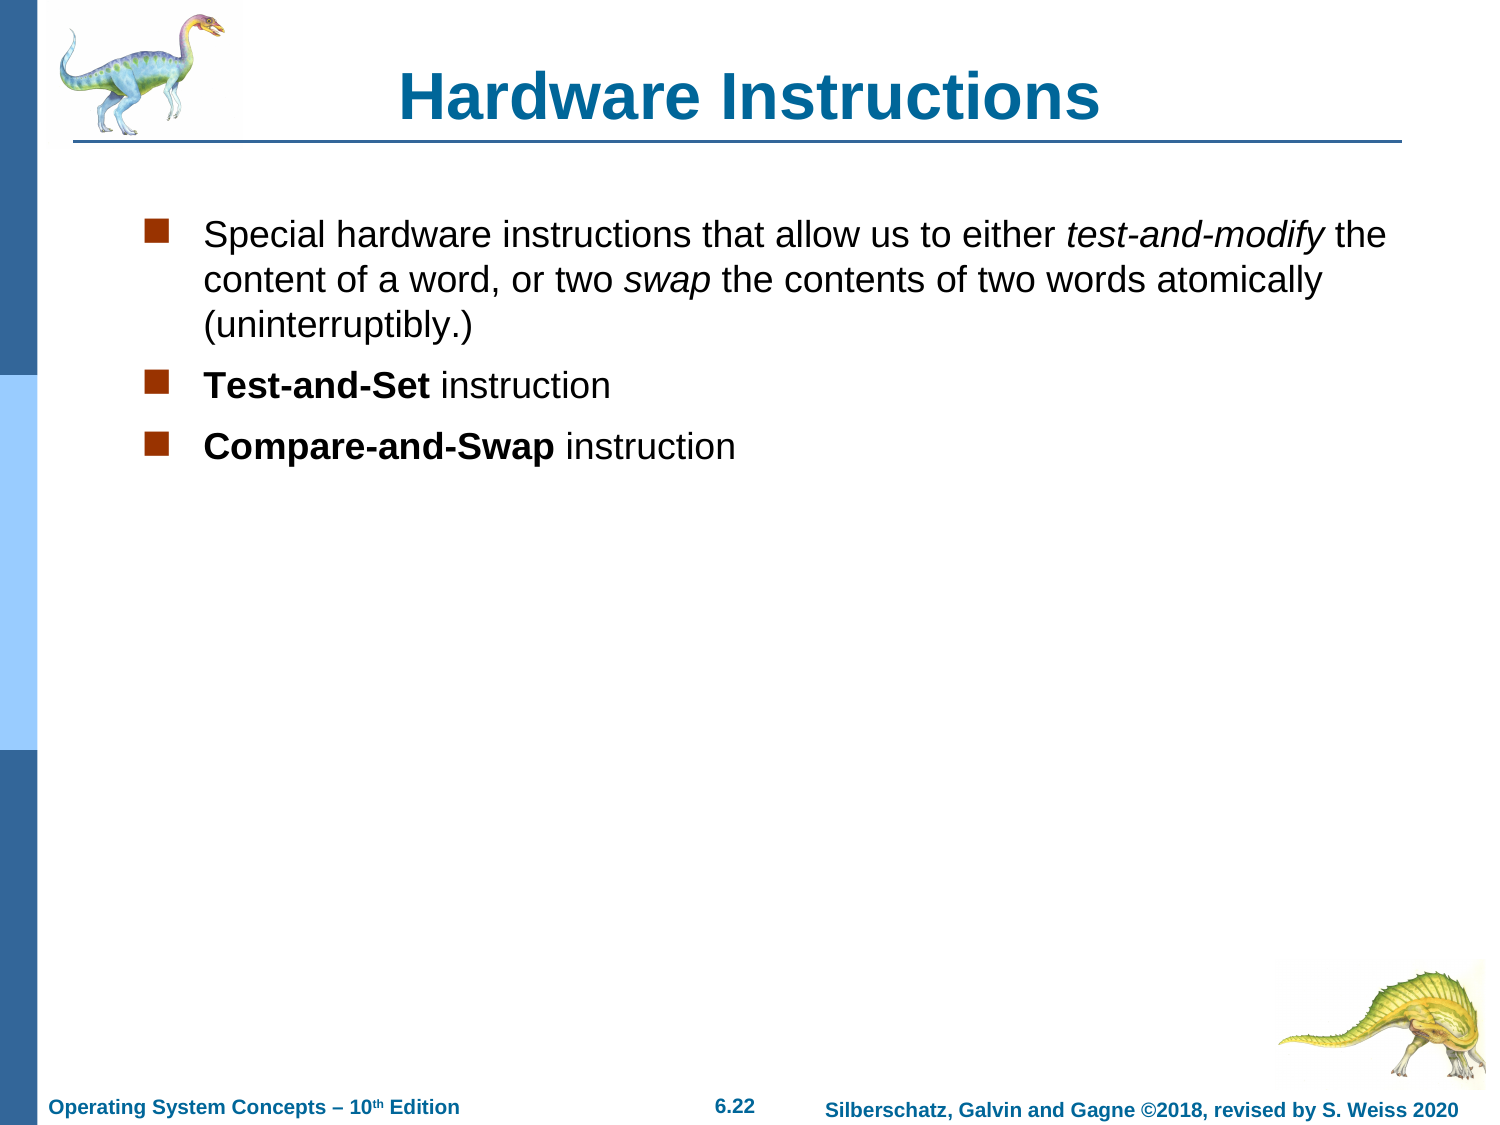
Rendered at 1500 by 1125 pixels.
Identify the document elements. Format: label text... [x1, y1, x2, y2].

picture [1275, 959, 1486, 1090]
list Special hardware instructions that allow us to either test-and-modify the content of a word, or two swap the contents of two words atomically (uninterruptibly.) Test-and-Set instruction Compare-and-Swap instruction [132, 202, 1483, 946]
title Hardware Instructions [75, 45, 1426, 141]
picture [46, 0, 243, 149]
